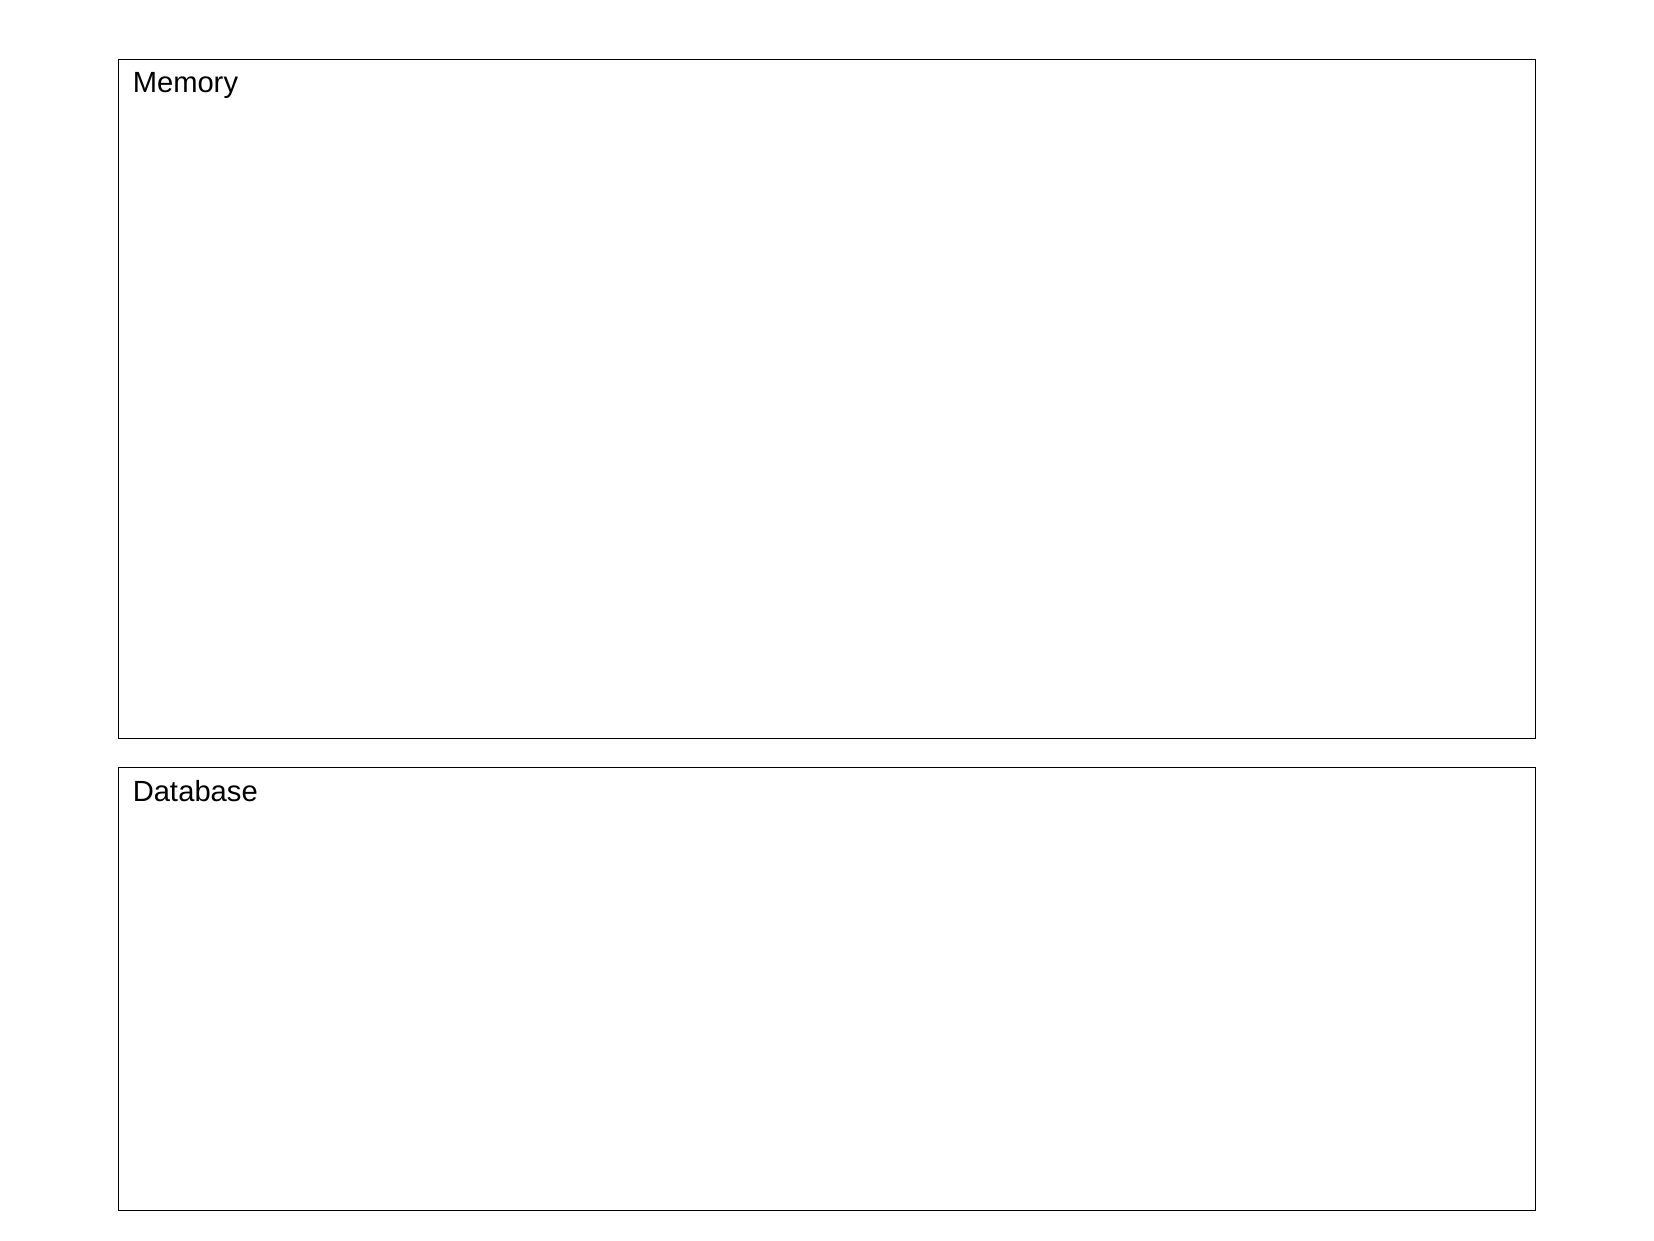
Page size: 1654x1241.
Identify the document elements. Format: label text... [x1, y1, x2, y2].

text_box Memory [118, 59, 1536, 739]
text_box Database [118, 767, 1536, 1211]
